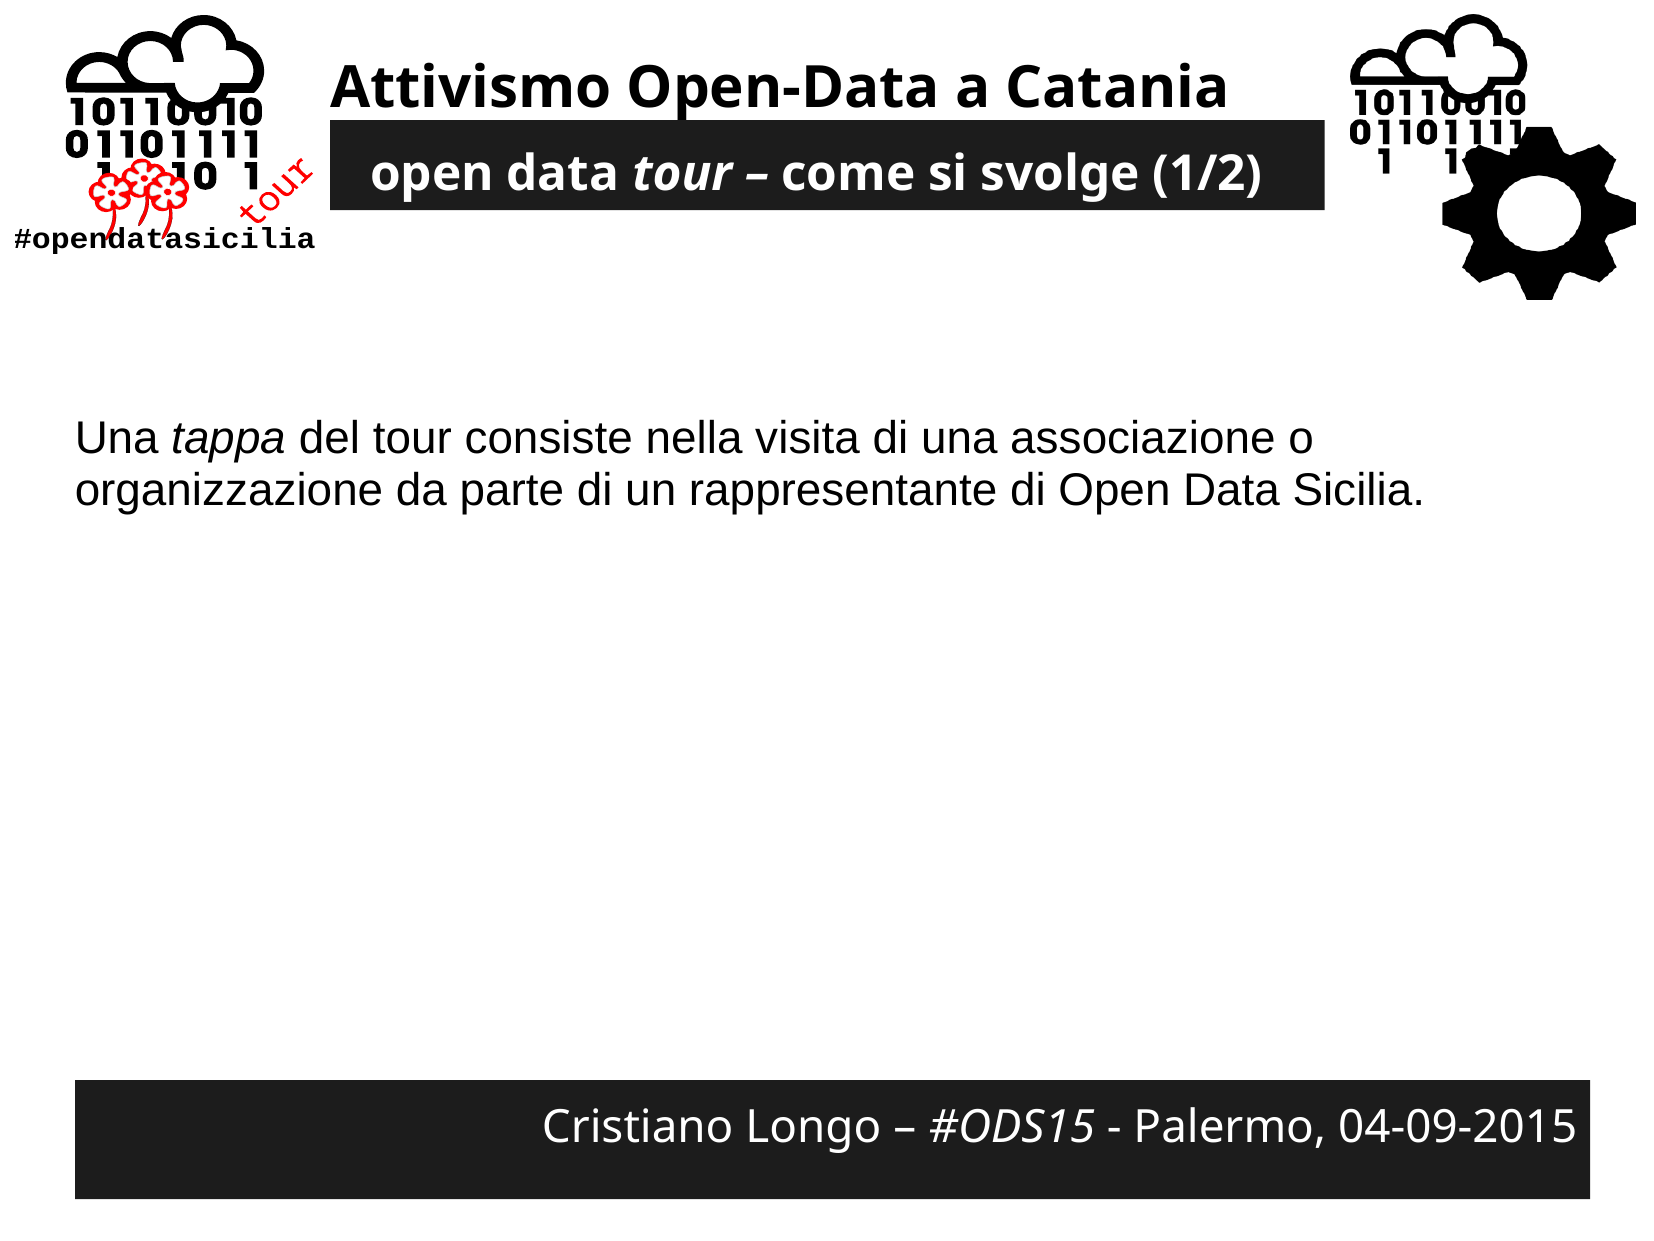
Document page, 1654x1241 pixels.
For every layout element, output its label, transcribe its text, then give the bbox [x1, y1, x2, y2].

picture [1350, 14, 1636, 301]
list Cristiano Longo – #ODS15 - Palermo, 04-09-2015 [75, 1080, 1591, 1200]
picture [15, 15, 316, 256]
list Attivismo Open-Data a Catania [330, 45, 1321, 120]
text_box Una tappa del tour consiste nella visita di una associazione o organizzazione da parte di un rappresentante di Open Data Sicilia. [60, 405, 1591, 728]
list open data tour – come si svolge (1/2) [330, 120, 1325, 211]
